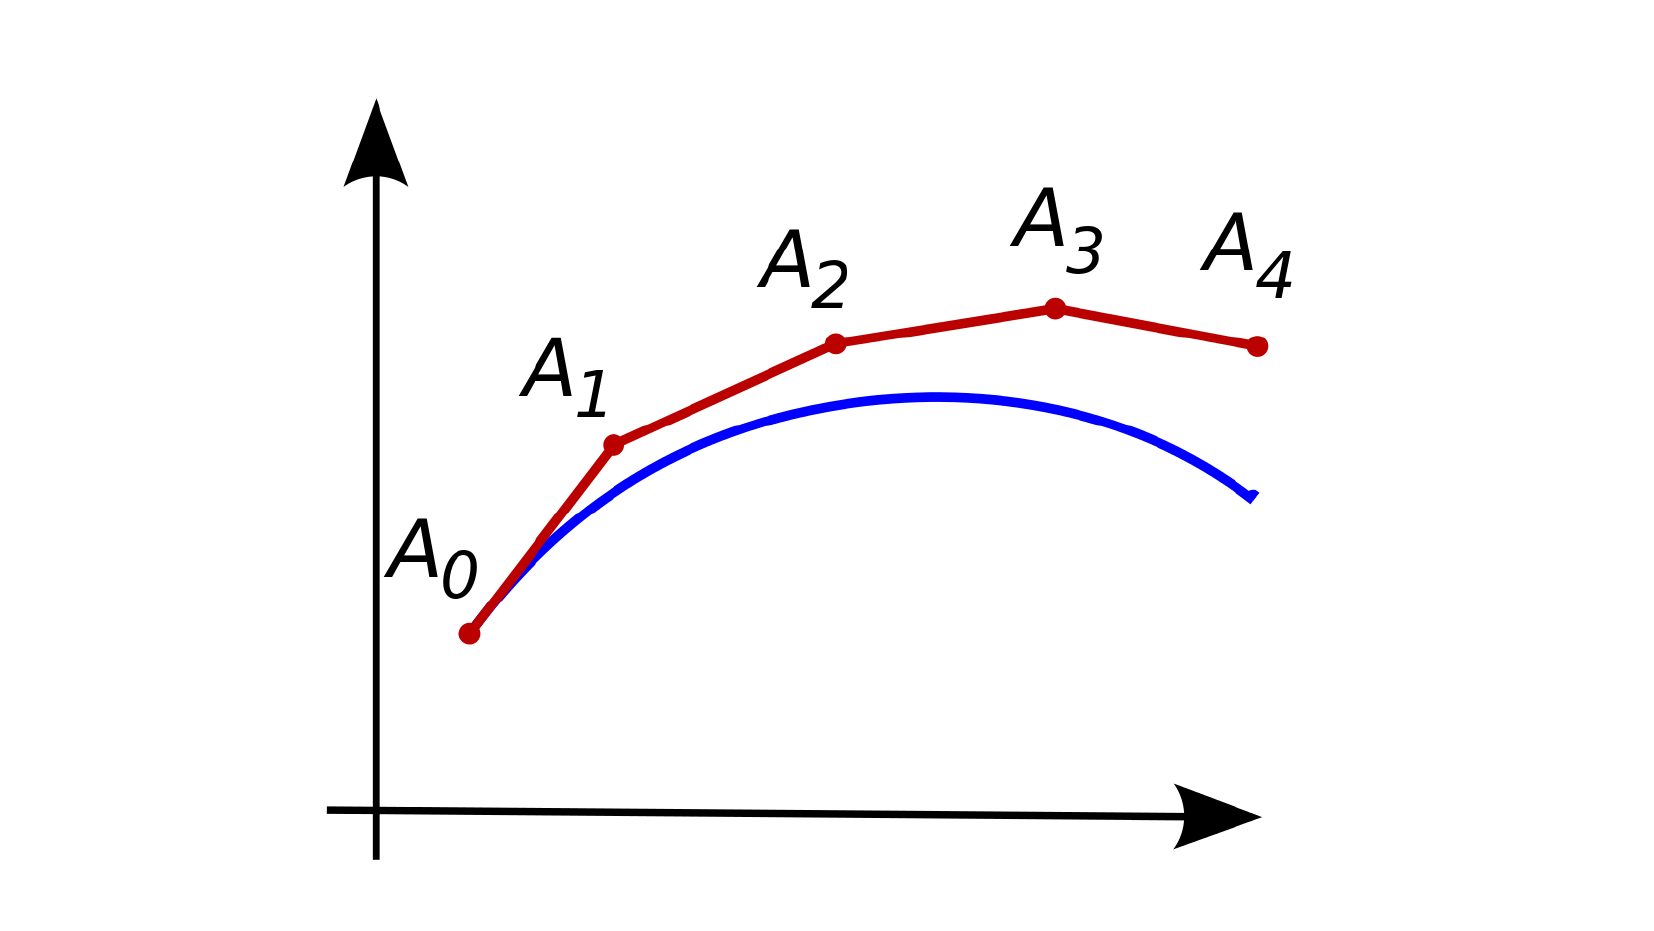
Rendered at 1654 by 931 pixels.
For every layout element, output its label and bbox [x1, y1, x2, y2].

picture [302, 74, 1313, 865]
